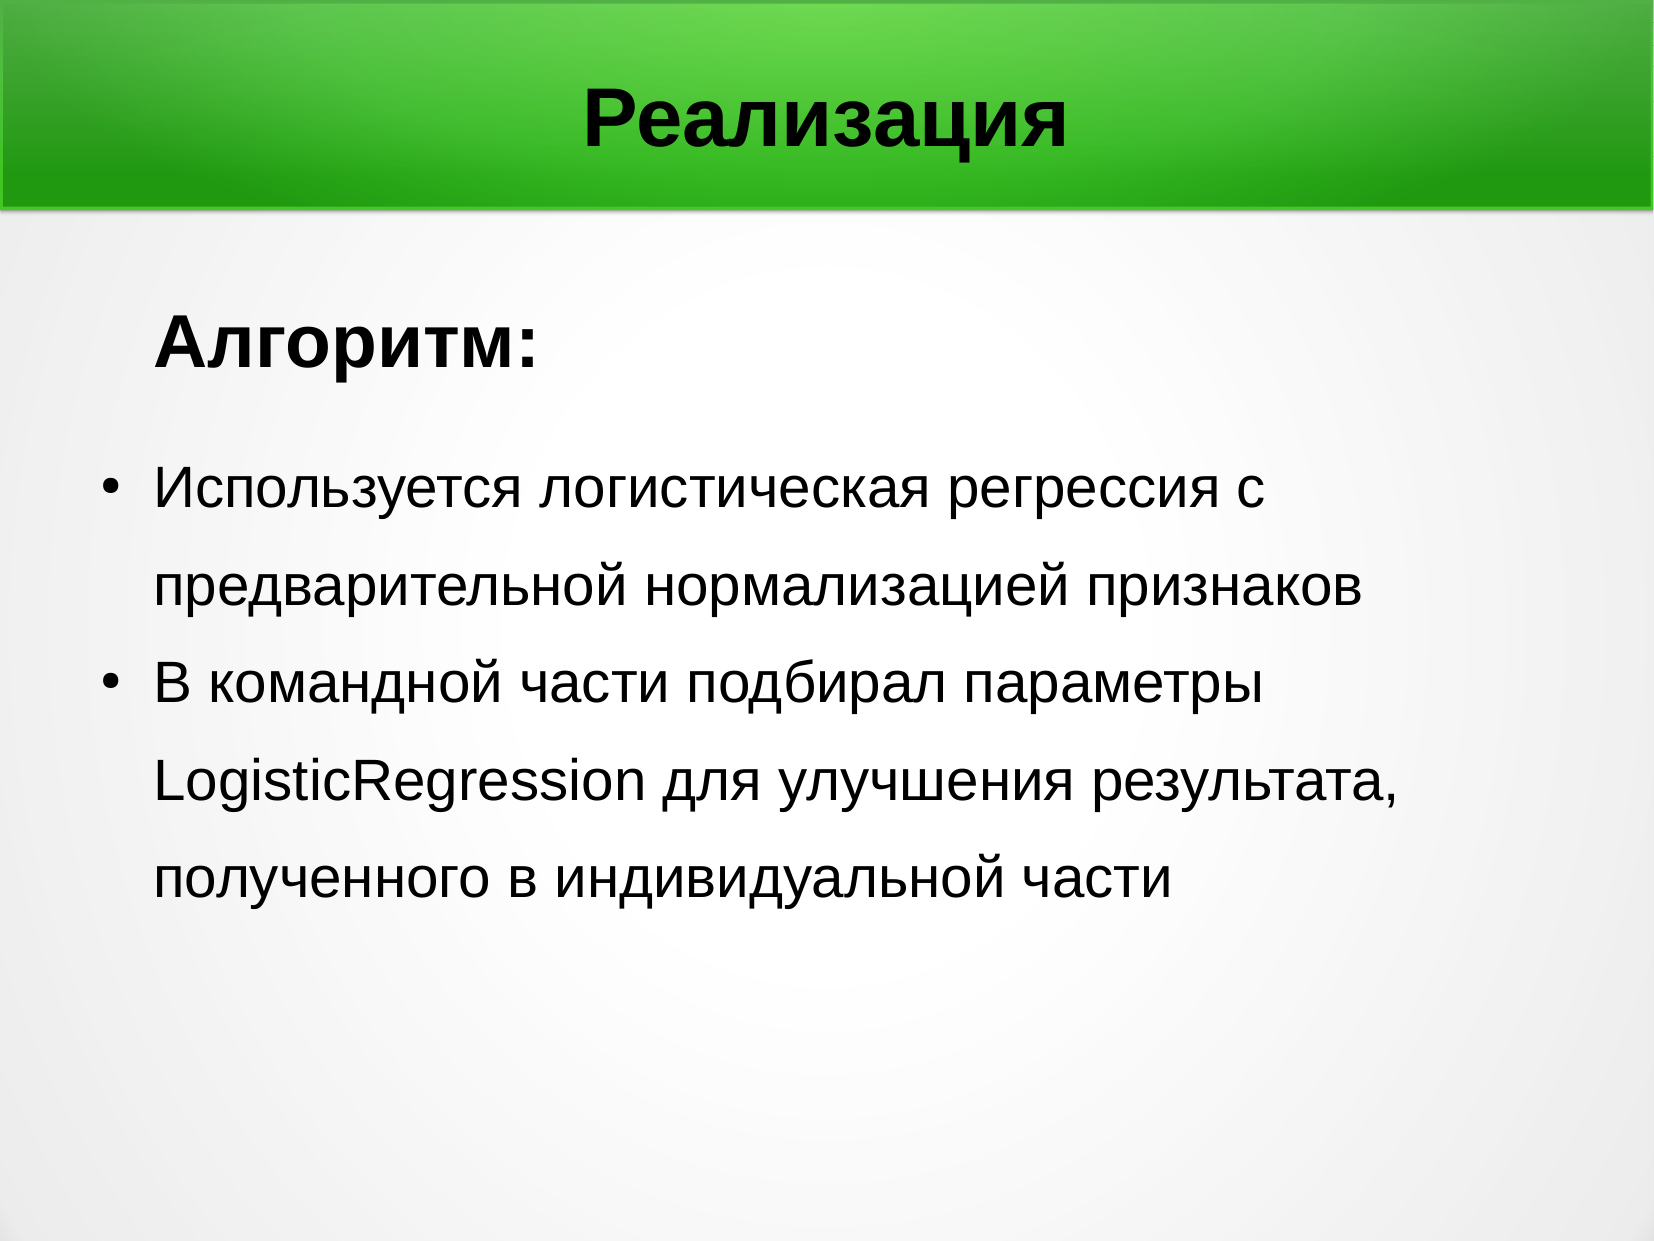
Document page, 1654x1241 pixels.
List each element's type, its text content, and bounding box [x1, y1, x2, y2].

title Реализация [82, 47, 1571, 189]
list Алгоритм: Используется логистическая регрессия с предварительной нормализацией признаков В командной части подбирал параметры LogisticRegression для улучшения результата, полученного в индивидуальной части [82, 299, 1571, 1019]
